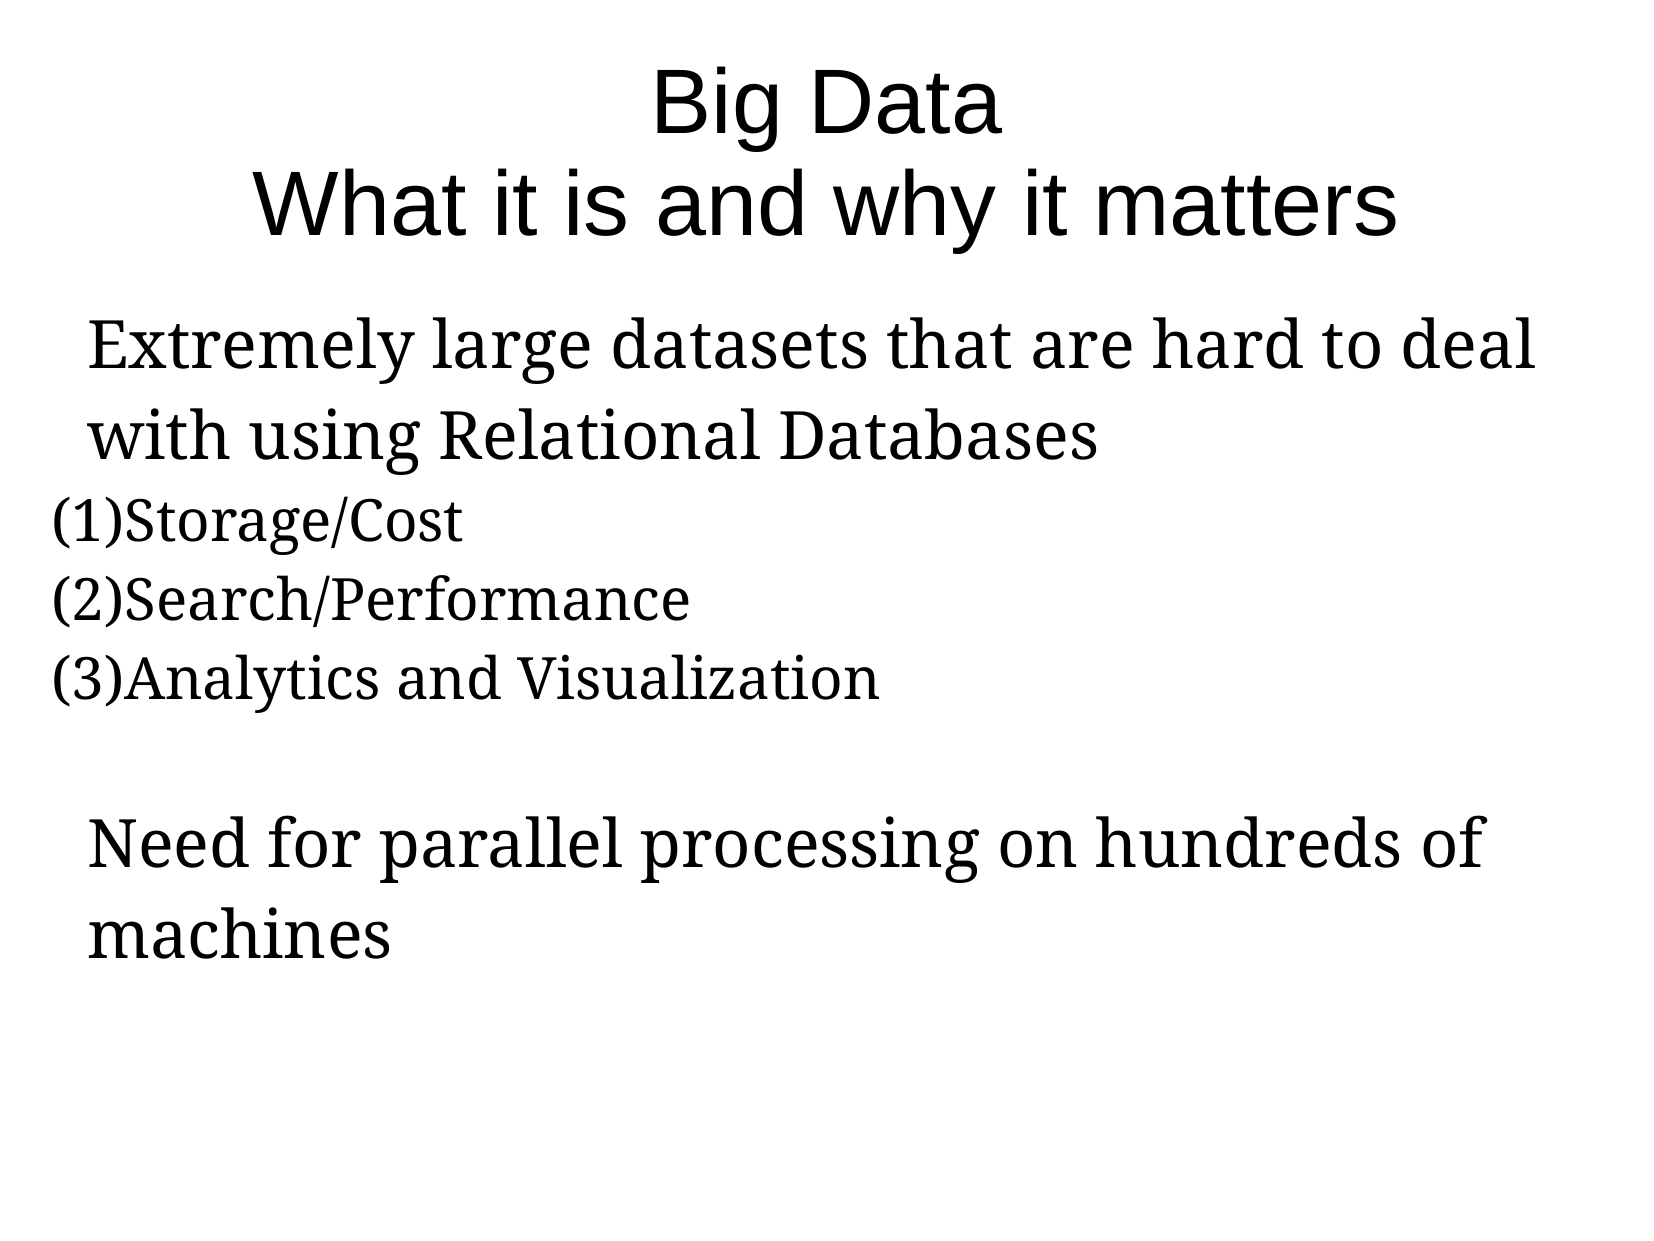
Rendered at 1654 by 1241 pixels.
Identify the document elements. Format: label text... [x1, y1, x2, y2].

text_box Extremely large datasets that are hard to deal with using Relational Databases Storage/Cost Search/Performance Analytics and Visualization Need for parallel processing on hundreds of machines [36, 290, 1637, 965]
title Big Data What it is and why it matters [82, 49, 1571, 257]
